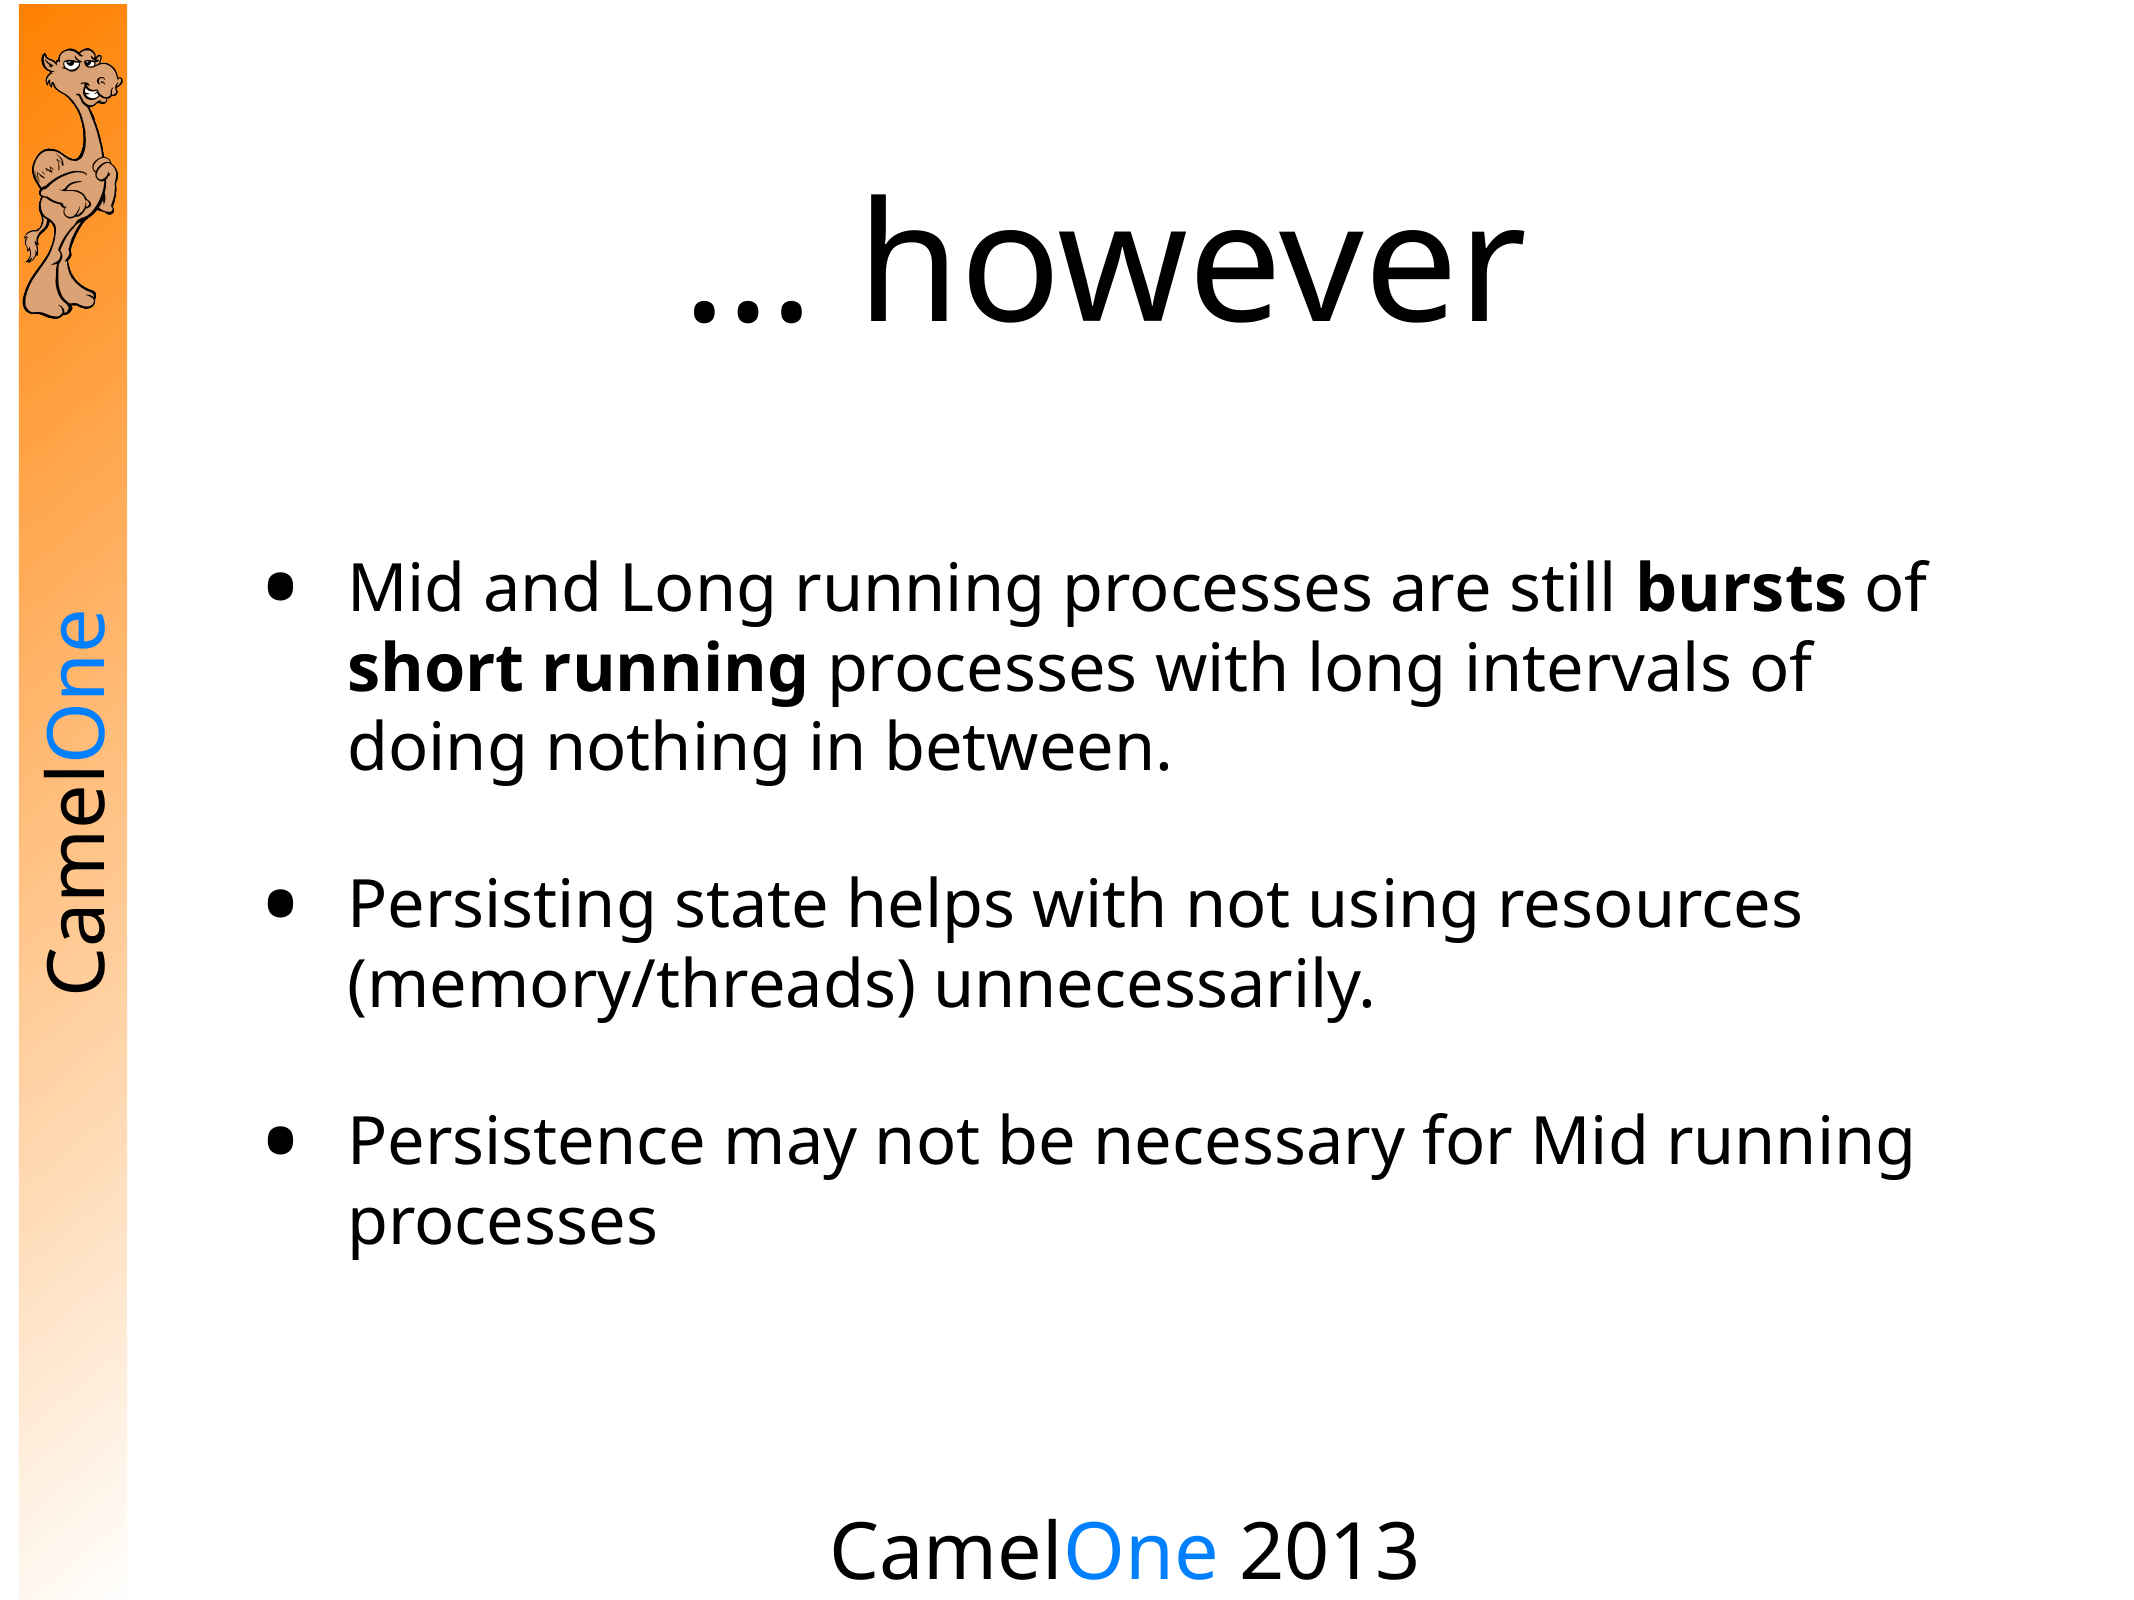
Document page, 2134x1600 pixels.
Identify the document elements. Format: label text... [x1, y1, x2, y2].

title Q&A [18, 339, 128, 433]
title … however [228, 146, 1981, 364]
list Mid and Long running processes are still bursts of short running processes with long intervals of doing nothing in between. Persisting state helps with not using resources (memory/threads) unnecessarily. Persistence may not be necessary for Mid running processes [224, 408, 1977, 1394]
picture [22, 48, 123, 319]
